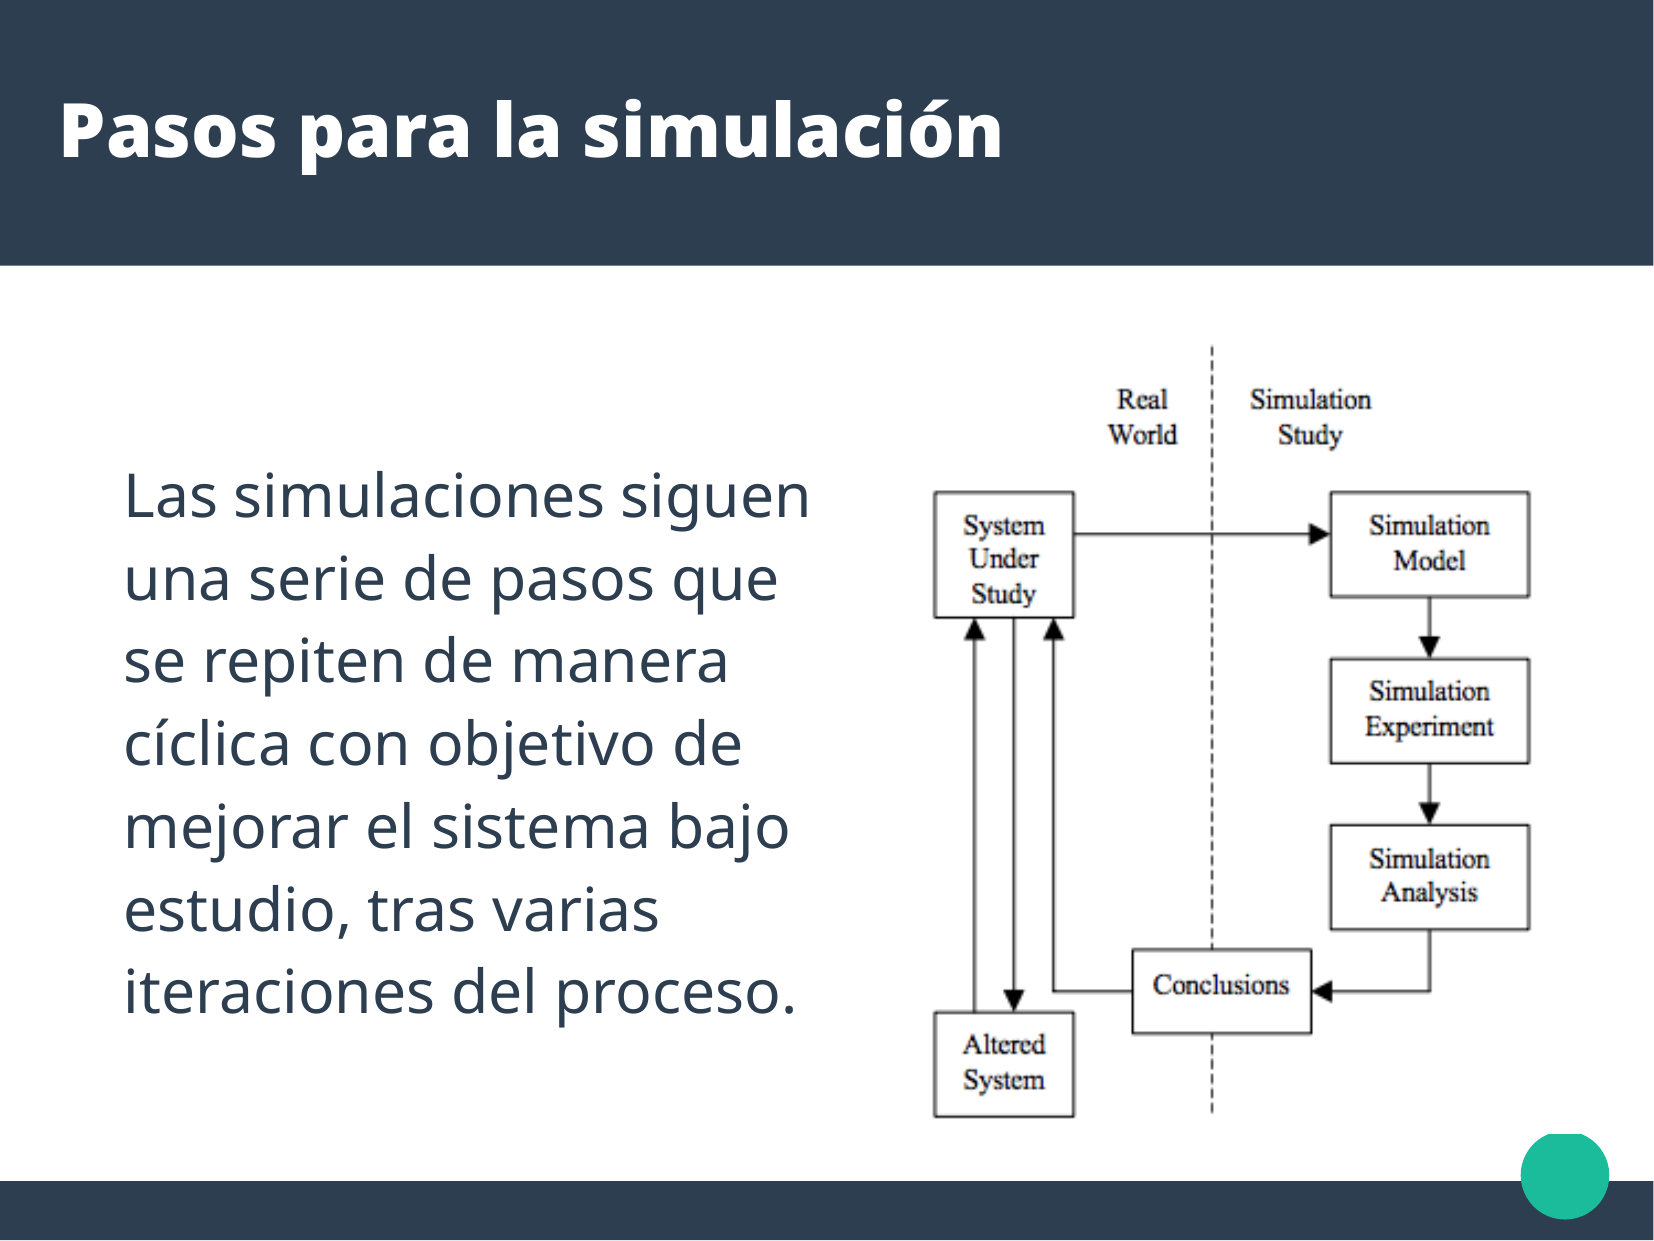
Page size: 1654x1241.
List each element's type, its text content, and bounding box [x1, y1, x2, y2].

list Las simulaciones siguen una serie de pasos que se repiten de manera cíclica con objetivo de mejorar el sistema bajo estudio, tras varias iteraciones del proceso. [59, 342, 815, 1052]
title Pasos para la simulación [59, 49, 1595, 207]
picture [874, 330, 1580, 1134]
